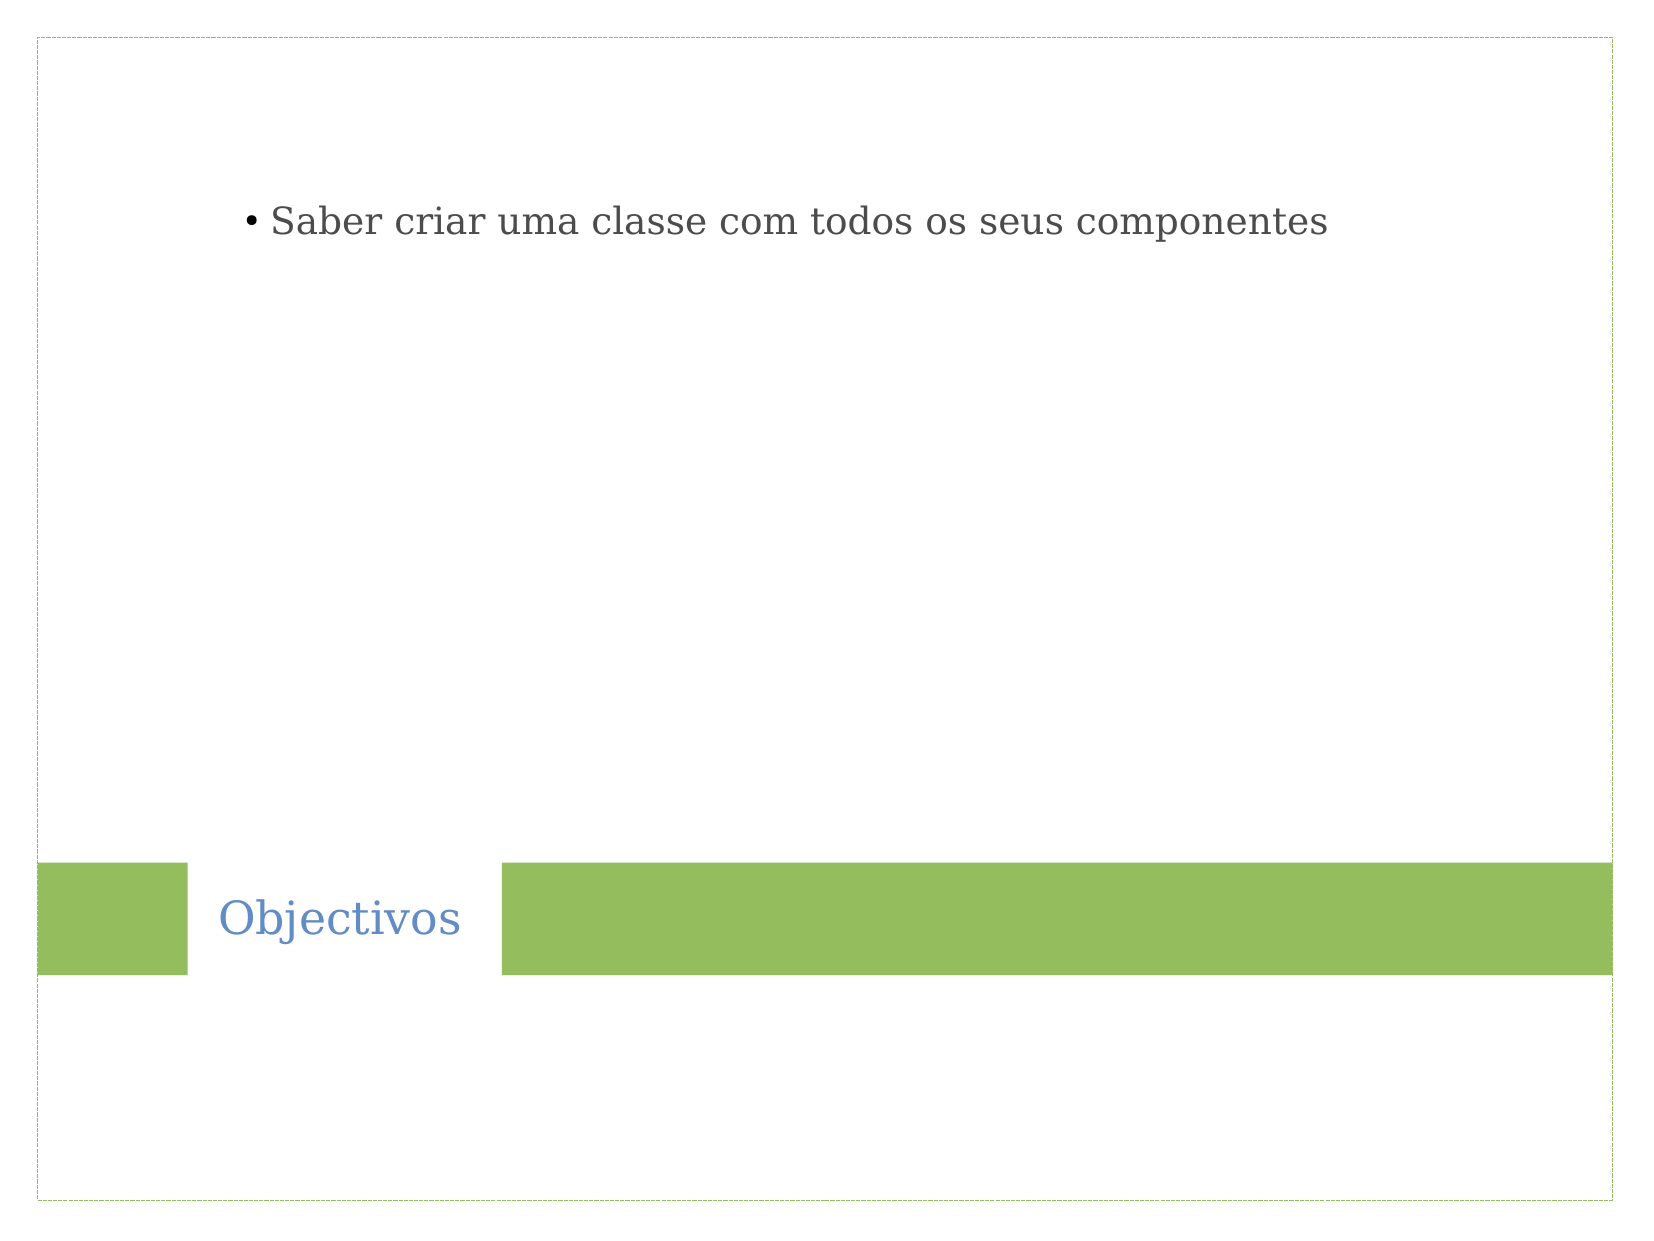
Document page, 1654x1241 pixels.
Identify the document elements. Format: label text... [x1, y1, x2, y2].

text_box Saber criar uma classe com todos os seus componentes [230, 171, 1412, 697]
text_box Objectivos [203, 884, 478, 953]
text_box [501, 862, 1613, 976]
text_box [37, 862, 188, 976]
